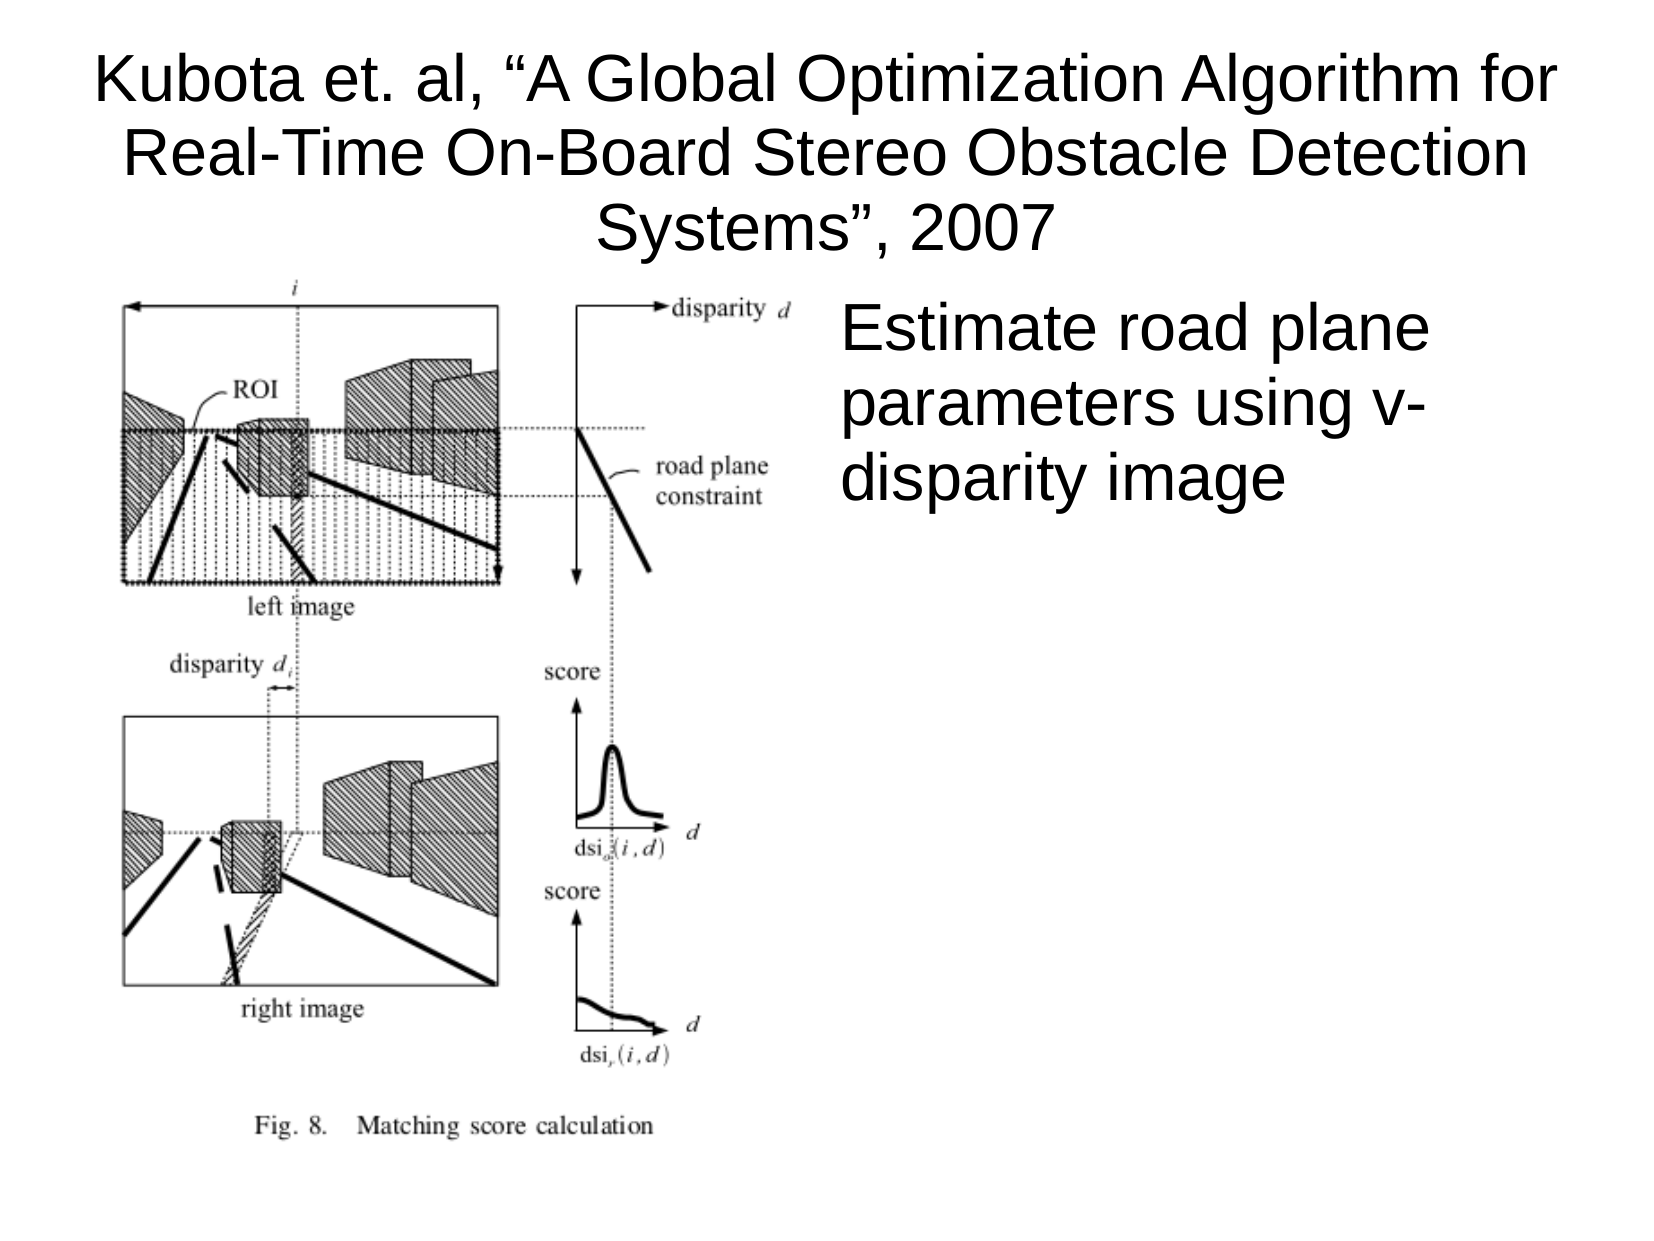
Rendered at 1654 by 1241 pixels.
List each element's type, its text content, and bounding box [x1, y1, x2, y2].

list Estimate road plane parameters using v-disparity image [840, 290, 1538, 1096]
title Kubota et. al, “A Global Optimization Algorithm for Real-Time On-Board Stereo Obstacle Detection Systems”, 2007 [82, 40, 1571, 265]
picture [90, 264, 811, 1163]
